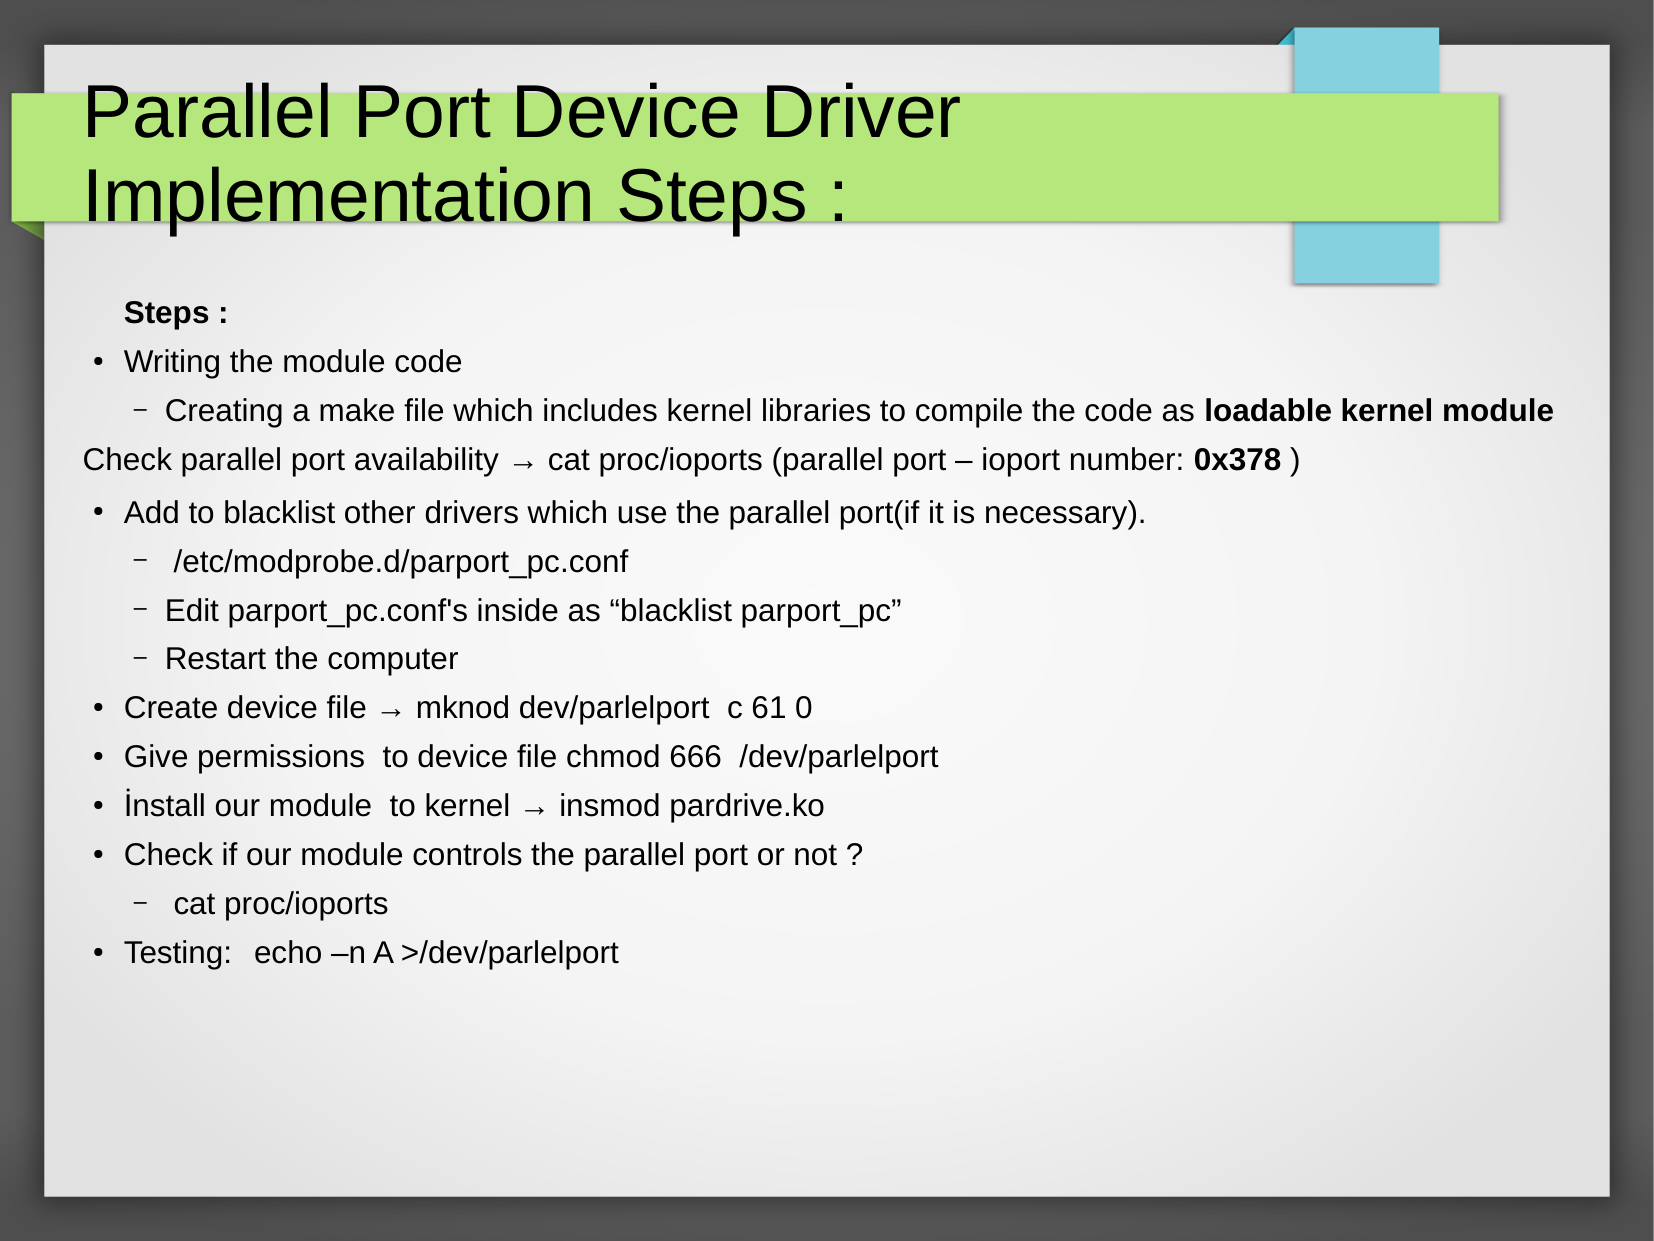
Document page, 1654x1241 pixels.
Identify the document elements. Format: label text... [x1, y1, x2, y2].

picture [0, 0, 1654, 1241]
title Parallel Port Device Driver Implementation Steps : [82, 69, 1264, 238]
list Steps : Writing the module code Creating a make file which includes kernel libraries to compile the code as loadable kernel module Check parallel port availability → cat proc/ioports (parallel port – ioport number: 0x378 ) Add to blacklist other drivers which use the parallel port(if it is necessary). /etc/modprobe.d/parport_pc.conf Edit parport_pc.conf's inside as “blacklist parport_pc” Restart the computer Create device file → mknod dev/parlelport c 61 0 Give permissions to device file chmod 666 /dev/parlelport İnstall our module to kernel → insmod pardrive.ko Check if our module controls the parallel port or not ? cat proc/ioports Testing: echo –n A >/dev/parlelport [82, 295, 1571, 1015]
